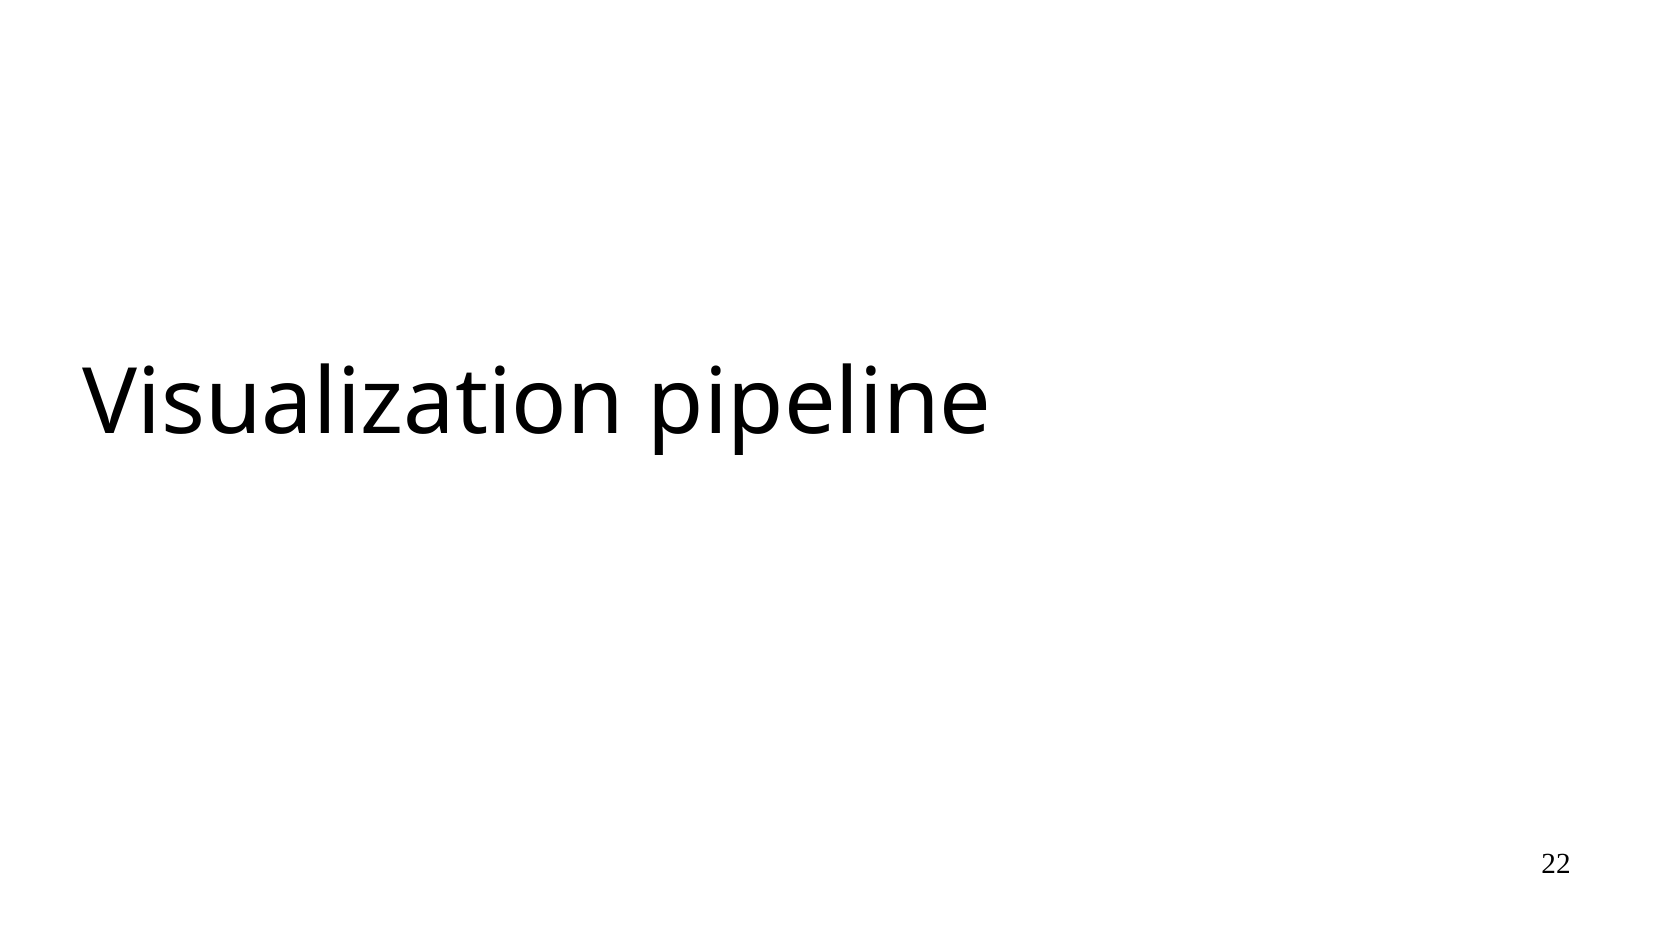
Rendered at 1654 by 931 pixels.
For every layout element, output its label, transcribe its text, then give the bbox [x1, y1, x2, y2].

title Visualization pipeline [82, 320, 1571, 476]
